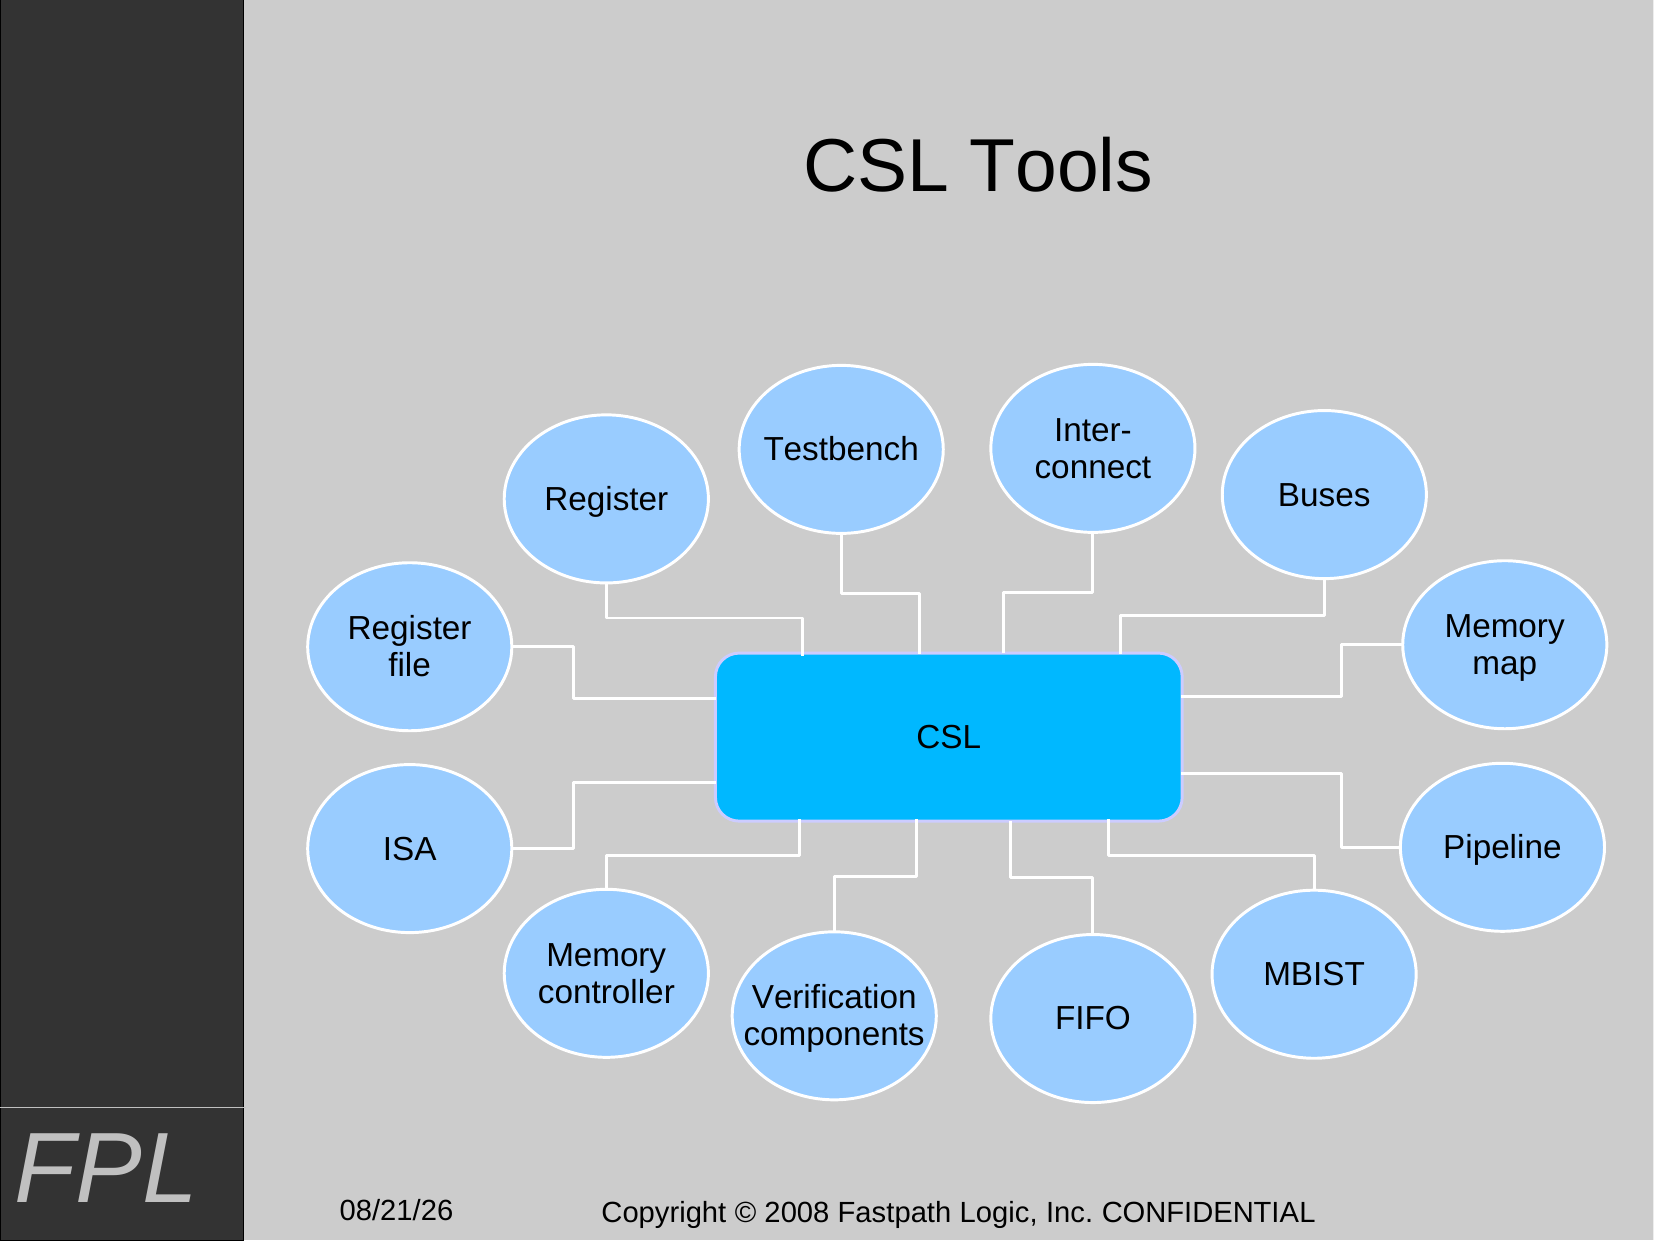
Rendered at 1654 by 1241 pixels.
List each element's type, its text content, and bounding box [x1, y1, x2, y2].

title CSL Tools [427, 57, 1530, 274]
text_box FIFO [990, 934, 1195, 1103]
text_box Register file [307, 562, 512, 731]
text_box CSL [715, 653, 1183, 822]
text_box Verification components [732, 931, 937, 1100]
text_box Testbench [739, 365, 944, 534]
text_box Memory map [1402, 560, 1607, 729]
text_box Buses [1222, 410, 1427, 579]
text_box ISA [307, 764, 512, 933]
text_box Memory controller [504, 889, 709, 1058]
text_box Inter- connect [990, 364, 1195, 533]
text_box Register [504, 414, 709, 583]
text_box Pipeline [1400, 763, 1605, 932]
text_box MBIST [1212, 890, 1417, 1059]
